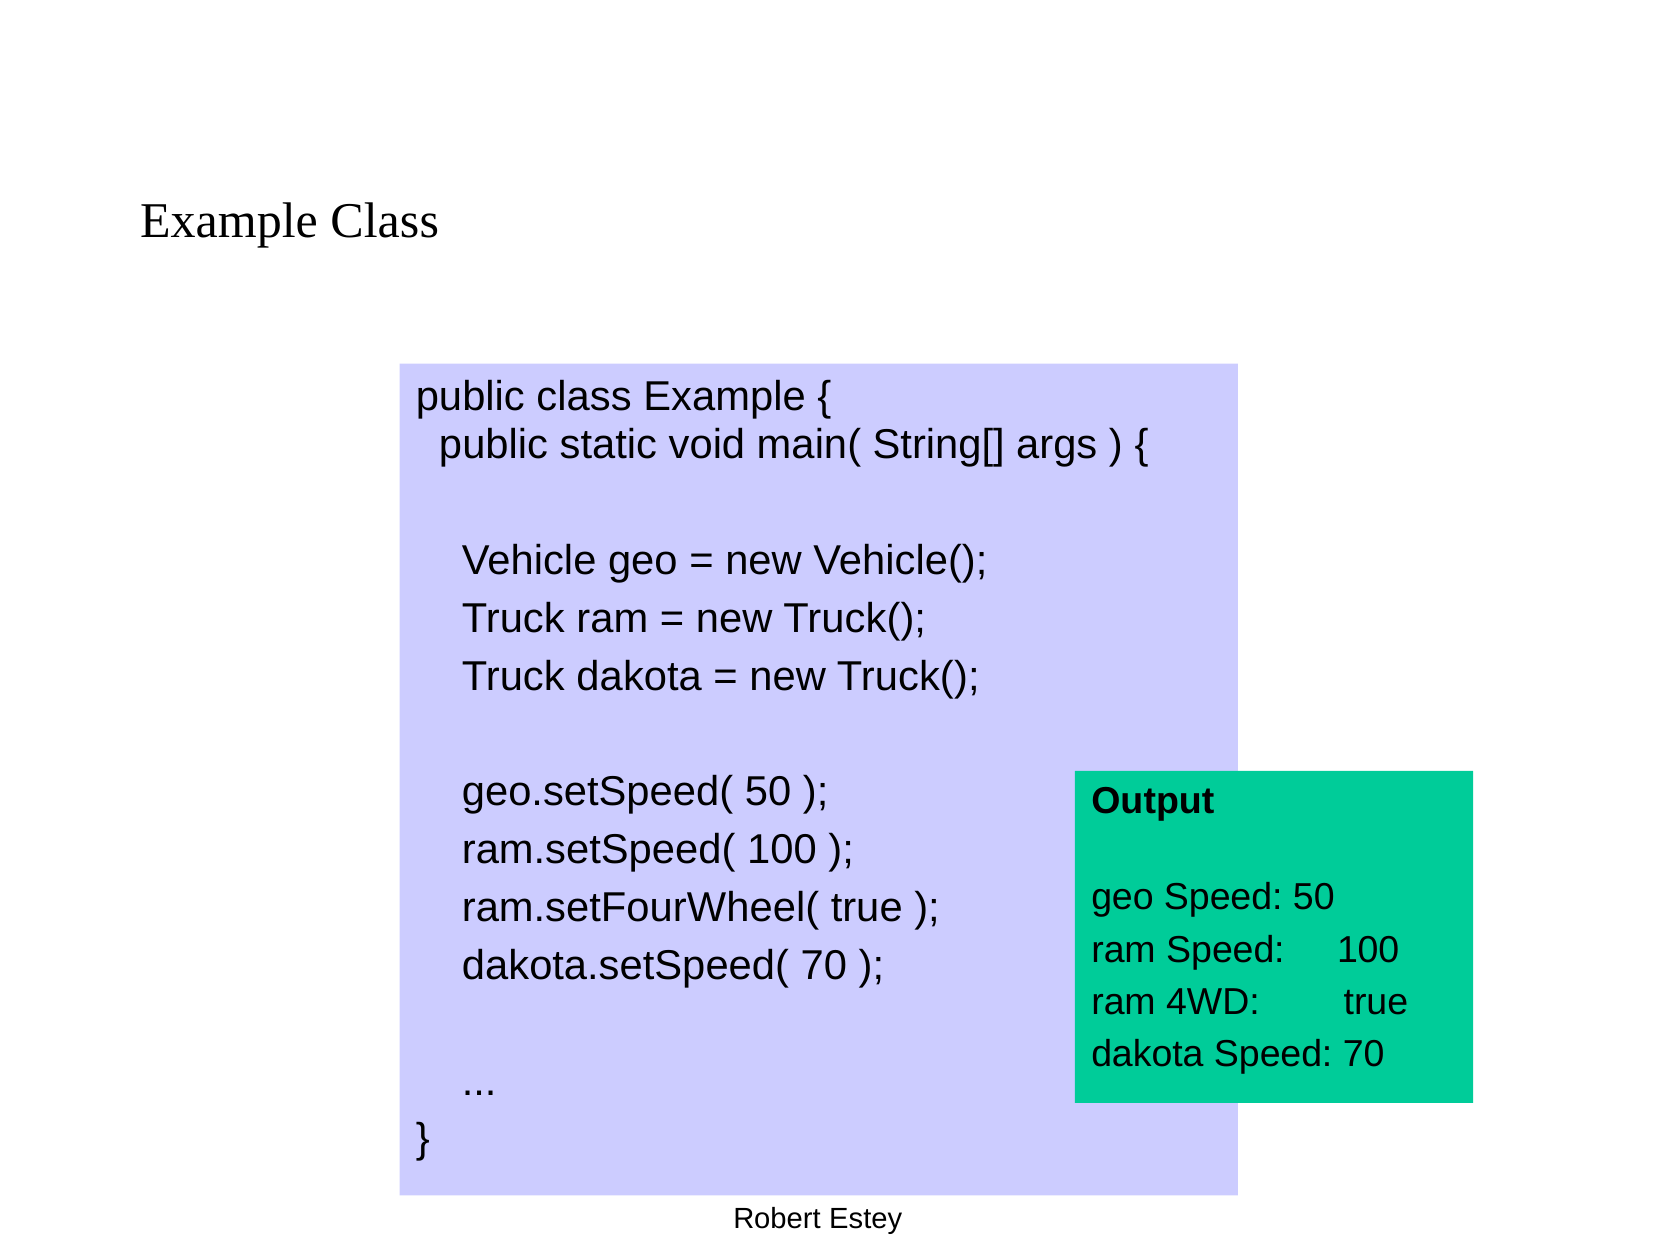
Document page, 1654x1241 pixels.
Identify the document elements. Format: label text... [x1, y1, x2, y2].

text_box Robert Estey [733, 1201, 921, 1240]
text_box Output [1091, 780, 1228, 829]
text_box ... [415, 1057, 505, 1112]
text_box ram Speed: 100 [1091, 928, 1432, 978]
text_box public static void main( String[] args ) { [415, 421, 1225, 476]
text_box public class Example { [415, 372, 875, 421]
text_box dakota Speed: 70 [1091, 1032, 1415, 1082]
text_box Vehicle geo = new Vehicle(); [415, 536, 1052, 591]
text_box ram.setSpeed( 100 ); [415, 826, 900, 881]
text_box Truck dakota = new Truck(); [415, 652, 1042, 707]
text_box ram 4WD: true [1091, 980, 1442, 1030]
text_box Example Class [140, 193, 471, 258]
text_box ram.setFourWheel( true ); [415, 883, 995, 939]
text_box Truck ram = new Truck(); [415, 594, 983, 649]
text_box dakota.setSpeed( 70 ); [415, 941, 933, 996]
text_box } [415, 1115, 462, 1170]
text_box geo Speed: 50 [1091, 875, 1360, 925]
text_box geo.setSpeed( 50 ); [415, 768, 872, 823]
text_box [0, 0, 1654, 1241]
